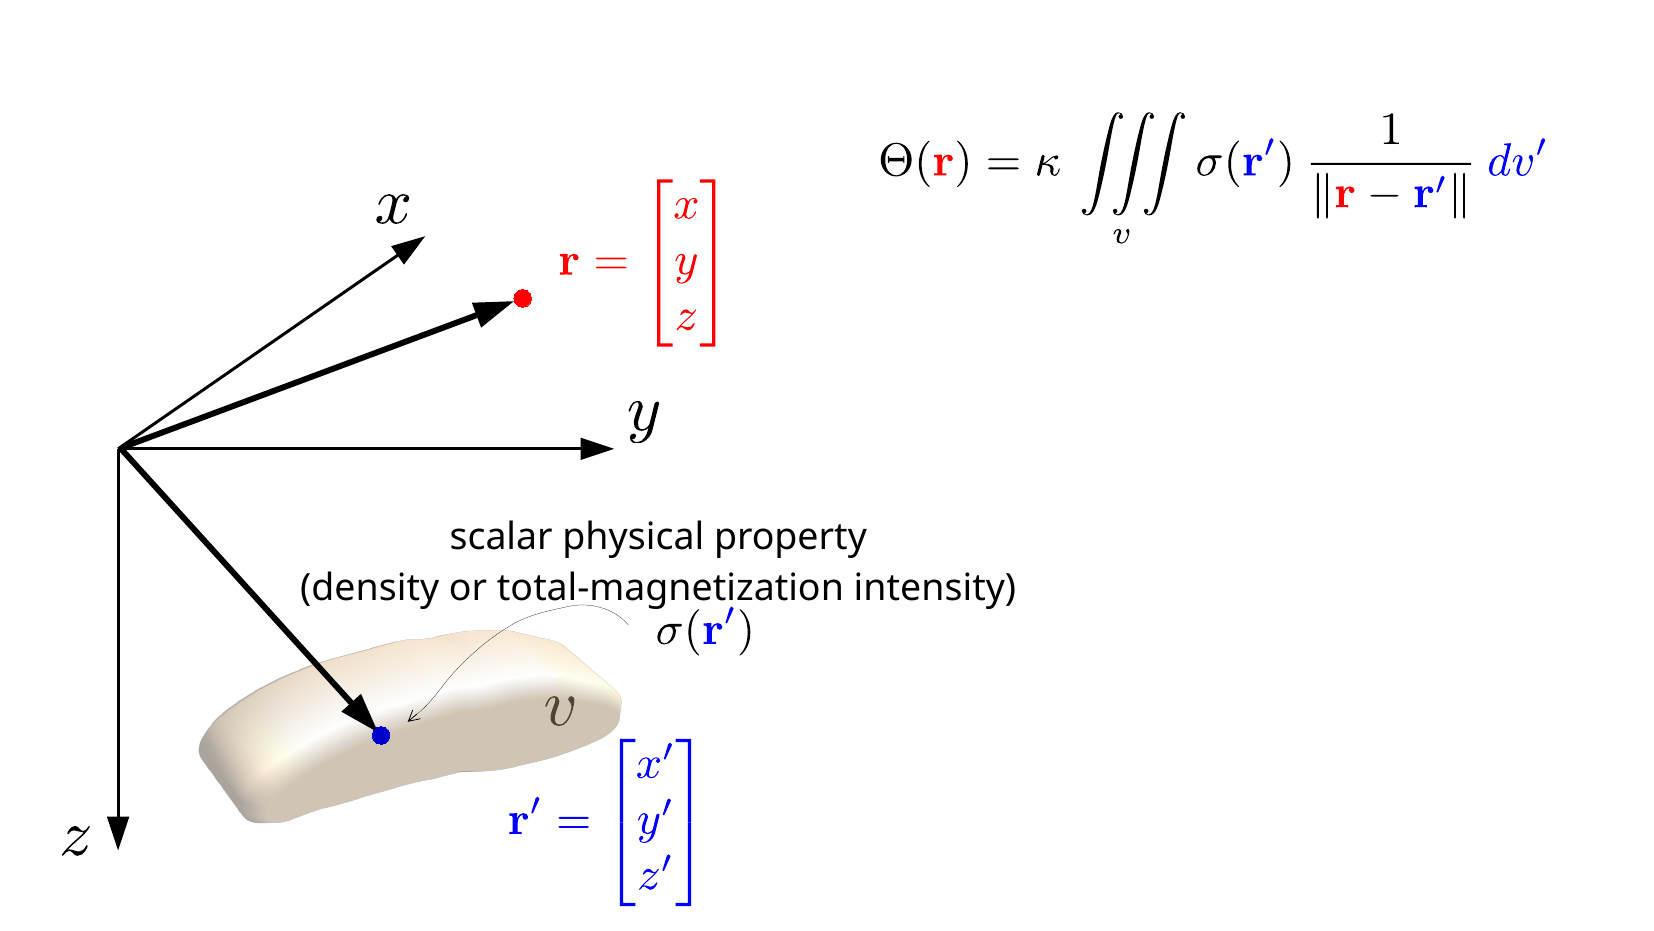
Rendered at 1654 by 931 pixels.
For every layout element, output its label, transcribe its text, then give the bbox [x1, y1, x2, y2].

text_box [513, 289, 532, 308]
picture [626, 401, 662, 443]
picture [59, 826, 93, 856]
picture [374, 194, 413, 224]
text_box scalar physical property (density or total-magnetization intensity) [283, 502, 1034, 683]
picture [505, 737, 709, 908]
picture [556, 177, 733, 349]
picture [878, 112, 1547, 244]
text_box [372, 726, 390, 745]
